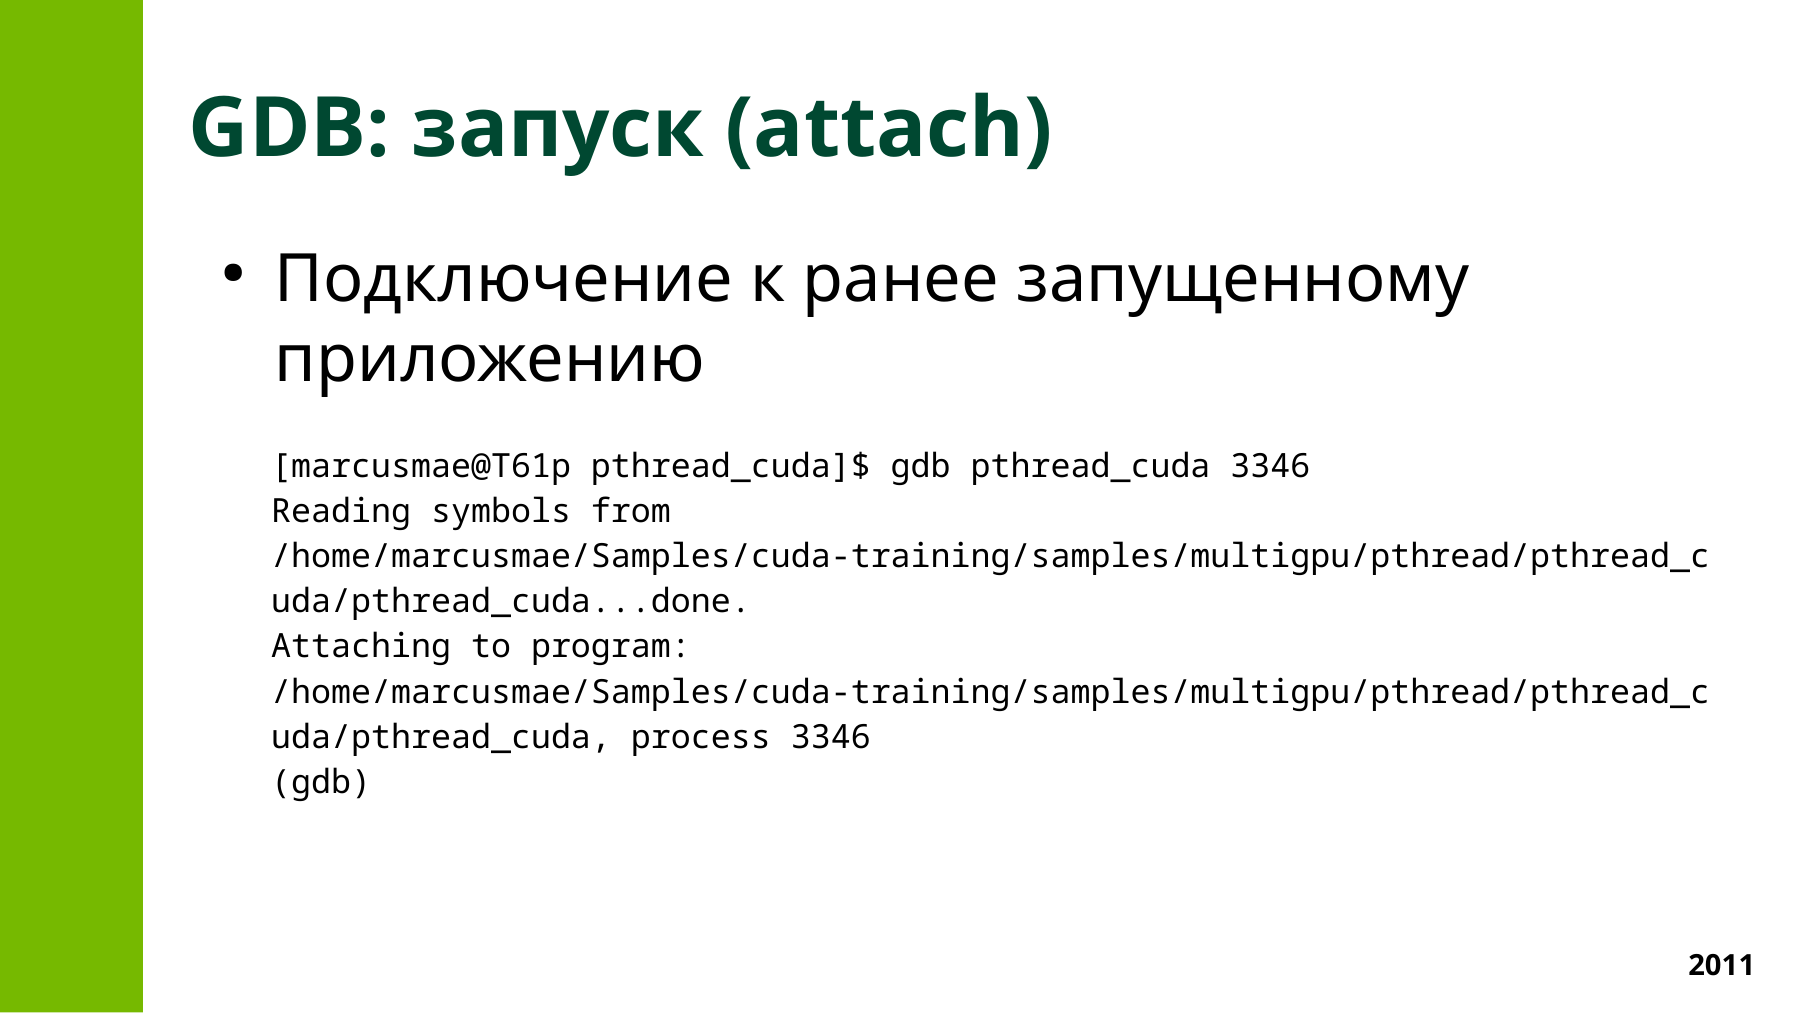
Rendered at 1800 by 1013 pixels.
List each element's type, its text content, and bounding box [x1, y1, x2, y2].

text_box [marcusmae@T61p pthread_cuda]$ gdb pthread_cuda 3346 Reading symbols from /home/marcusmae/Samples/cuda-training/samples/multigpu/pthread/pthread_cuda/pthread_cuda...done. Attaching to program: /home/marcusmae/Samples/cuda-training/samples/multigpu/pthread/pthread_cuda/pthread_cuda, process 3346 (gdb) [256, 434, 1740, 867]
title GDB: запуск (attach) [188, 40, 1733, 211]
list Подключение к ранее запущенному приложению [188, 227, 1733, 976]
